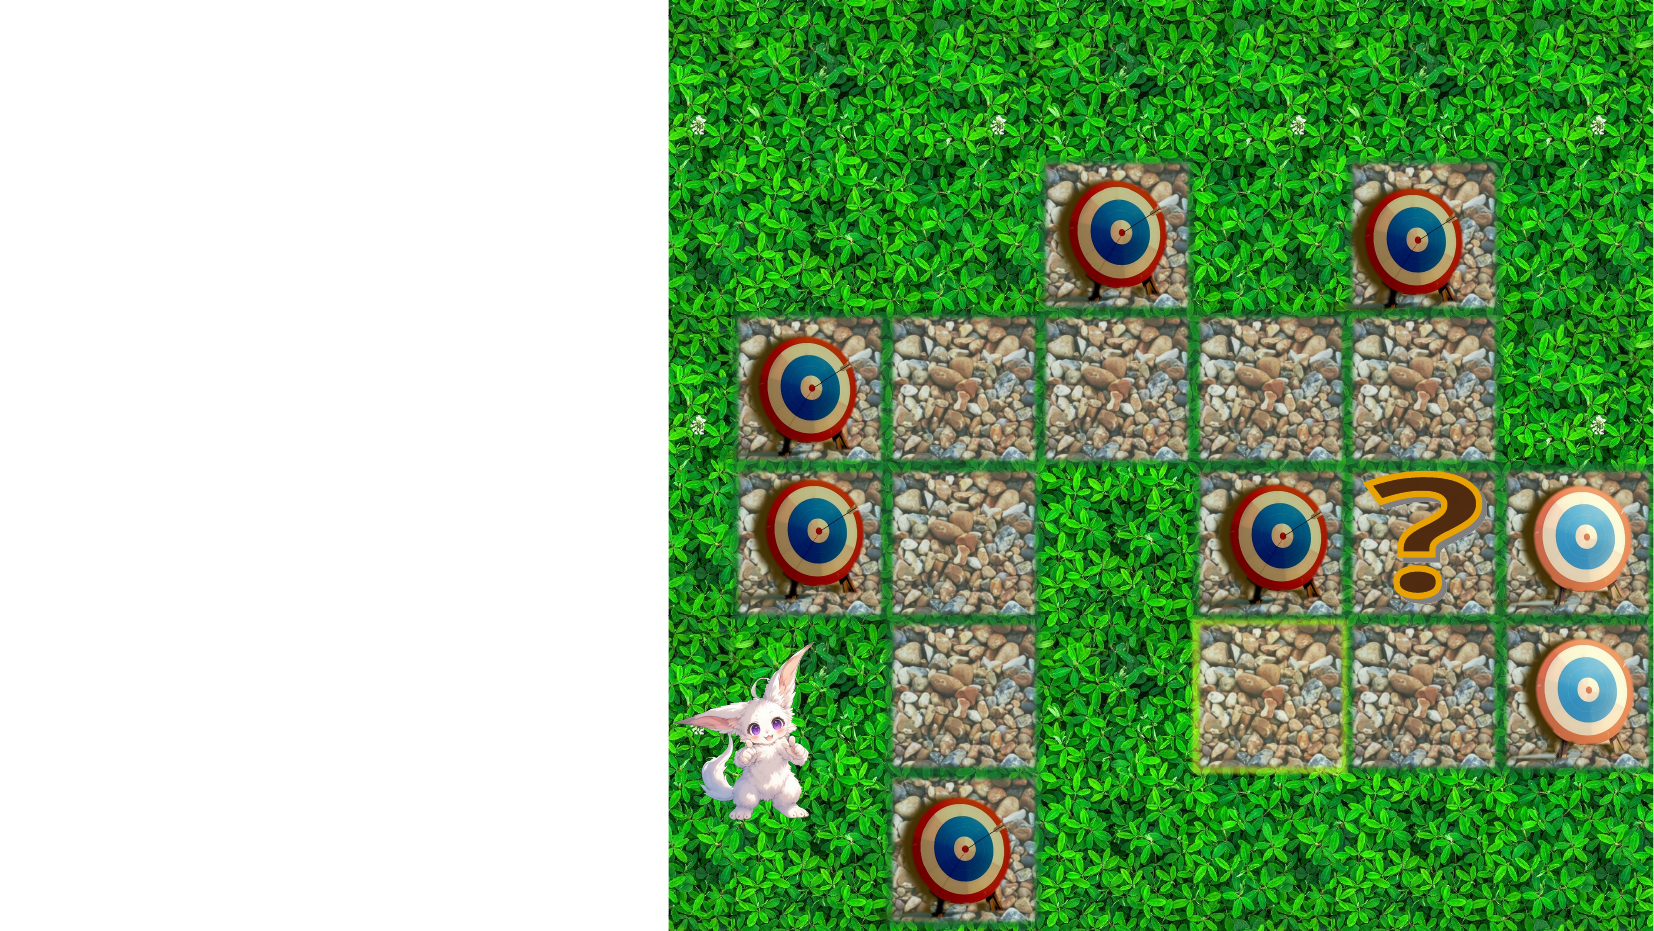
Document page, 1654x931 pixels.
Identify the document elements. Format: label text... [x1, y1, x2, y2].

text_box [890, 623, 1037, 768]
text_box [1201, 627, 1340, 765]
text_box ? [1396, 568, 1439, 596]
picture [1508, 456, 1654, 607]
text_box [1351, 623, 1497, 769]
text_box [1351, 469, 1497, 616]
text_box [1045, 303, 1190, 309]
text_box [1351, 316, 1497, 462]
text_box [890, 315, 1037, 462]
text_box [893, 919, 1037, 923]
text_box [1490, 162, 1497, 309]
picture [1043, 152, 1194, 303]
picture [1339, 159, 1490, 310]
text_box [737, 601, 883, 616]
text_box ? [1367, 474, 1480, 555]
text_box [1505, 760, 1651, 769]
picture [672, 640, 854, 824]
text_box [891, 469, 1037, 616]
text_box [668, 0, 1654, 931]
picture [1510, 609, 1654, 760]
text_box [1197, 315, 1344, 456]
picture [733, 307, 891, 601]
picture [886, 768, 1037, 919]
picture [1204, 455, 1355, 606]
text_box [1044, 316, 1190, 462]
text_box [1198, 606, 1344, 616]
